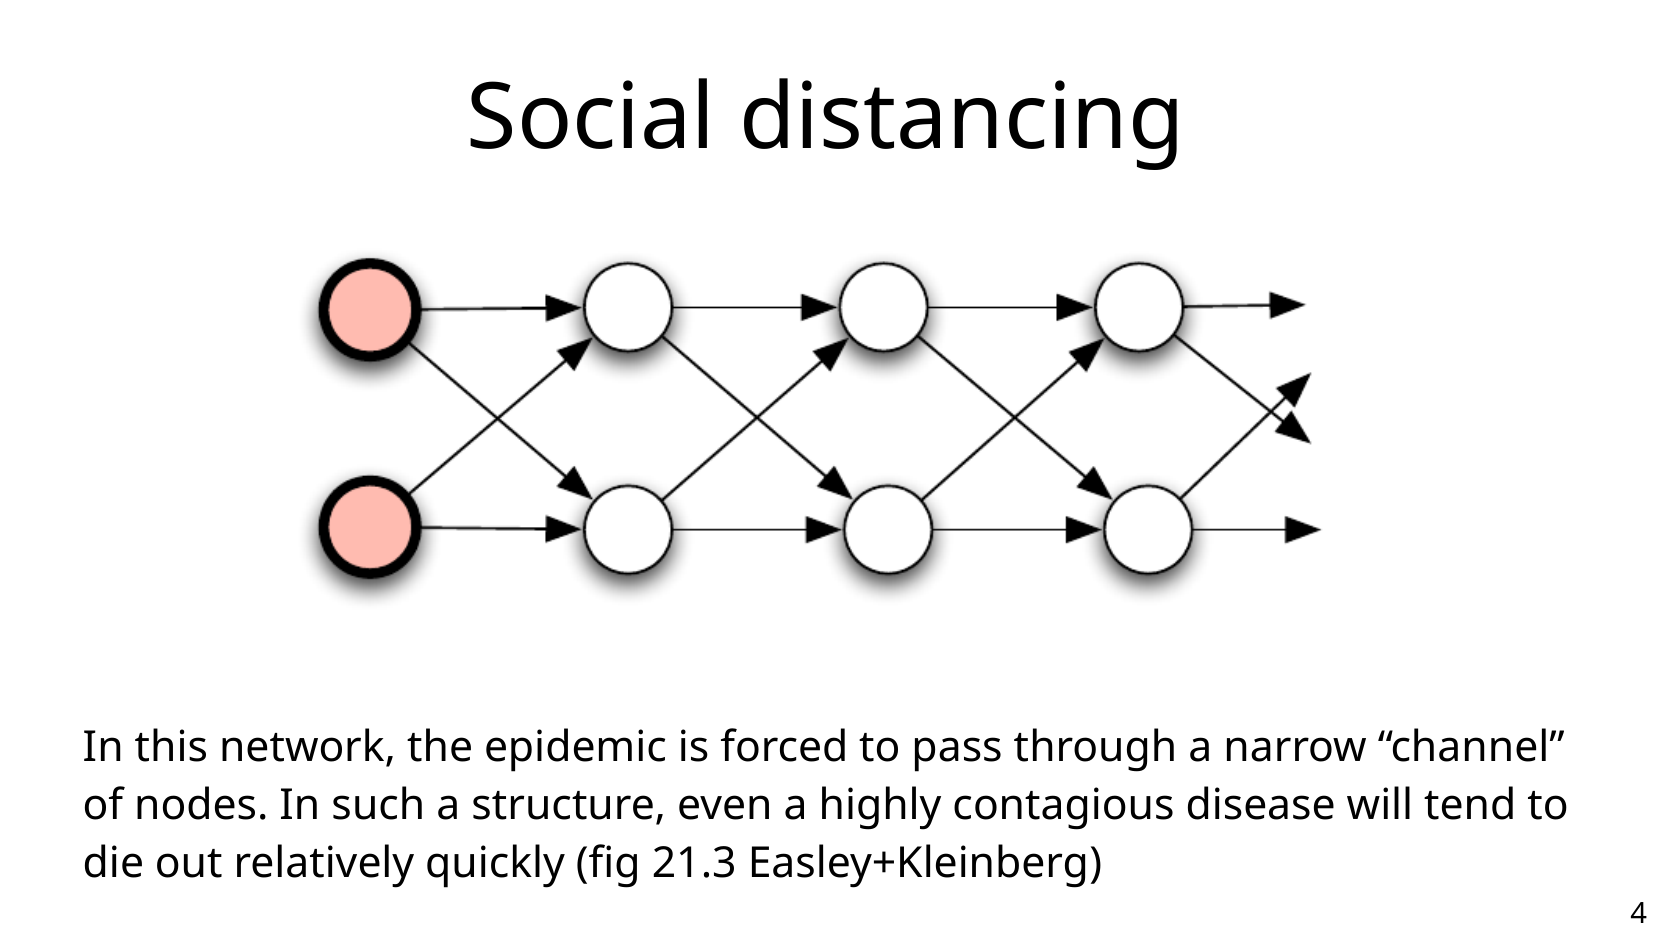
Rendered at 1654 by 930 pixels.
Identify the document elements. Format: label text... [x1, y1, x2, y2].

picture [255, 199, 1385, 646]
title Social distancing [82, 1, 1571, 225]
list In this network, the epidemic is forced to pass through a narrow “channel” of nodes. In such a structure, even a highly contagious disease will tend to die out relatively quickly (fig 21.3 Easley+Kleinberg) [82, 715, 1571, 893]
